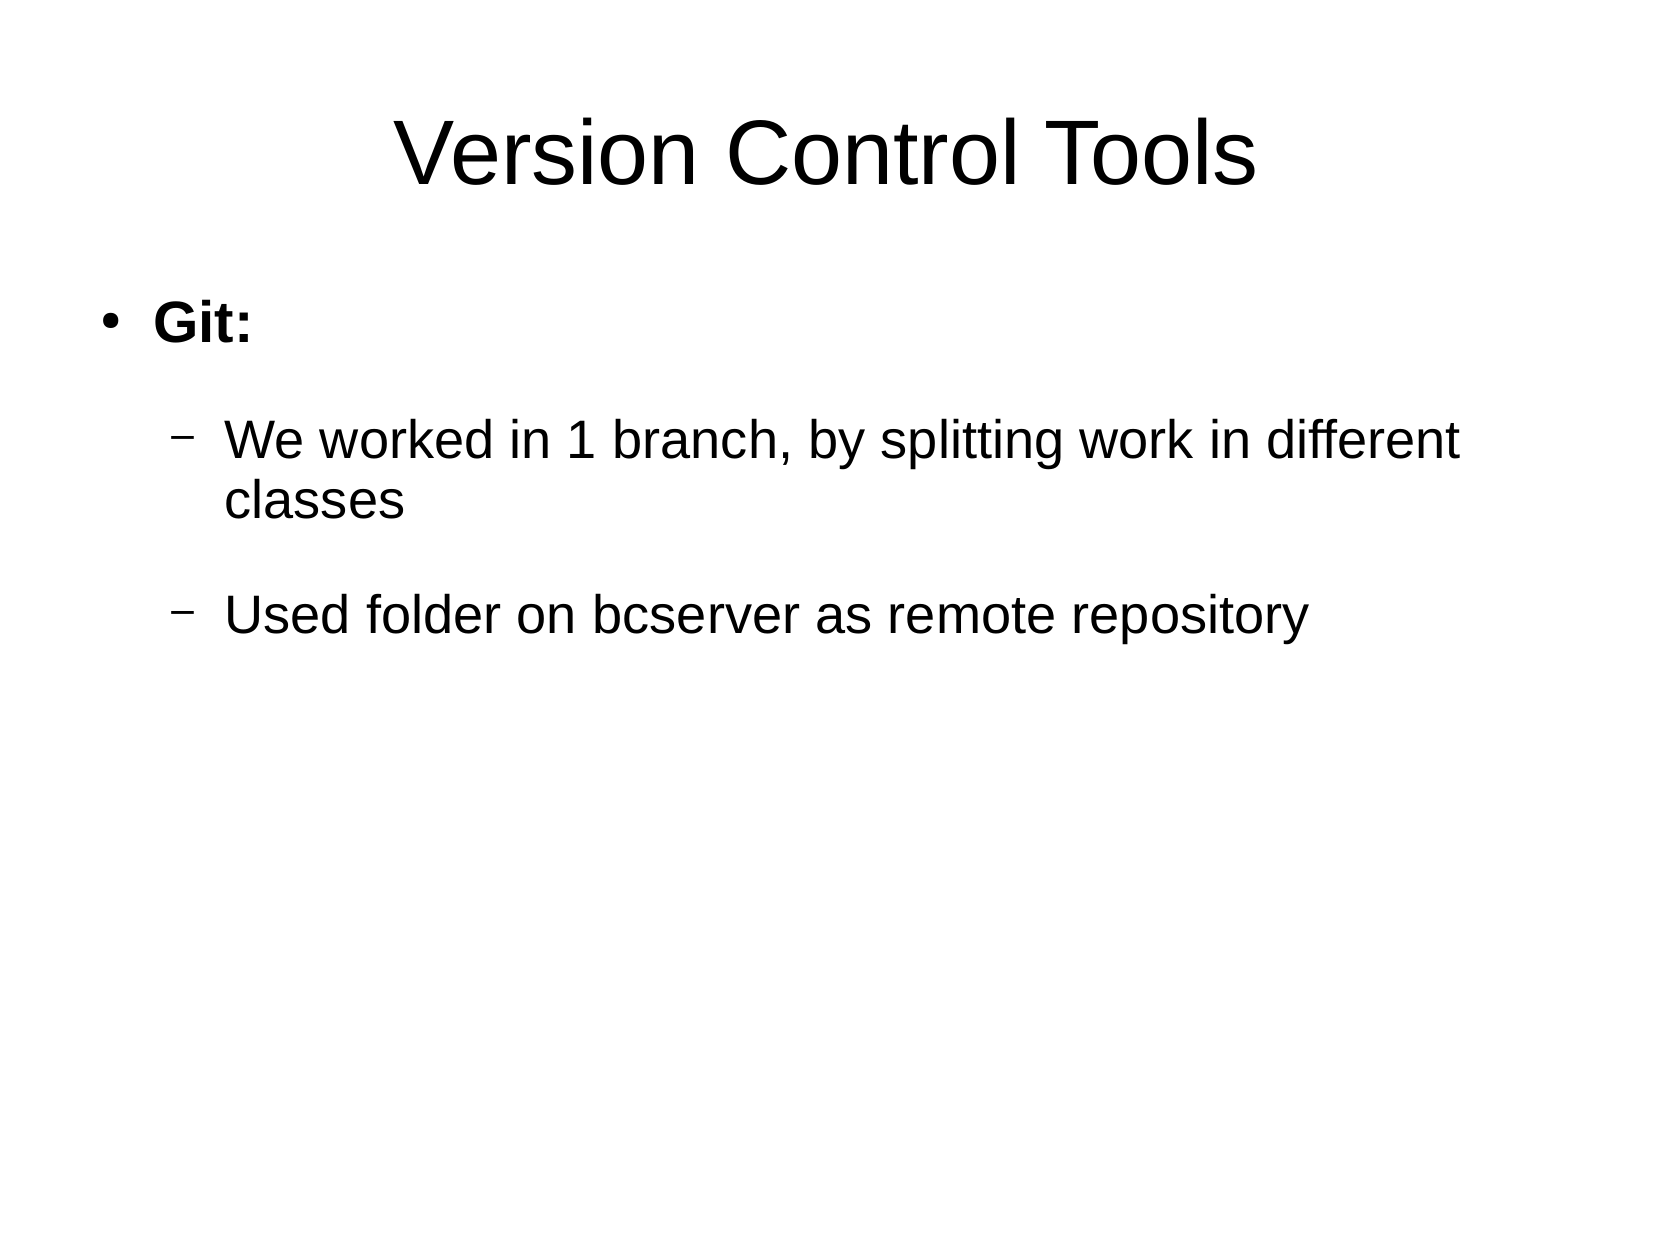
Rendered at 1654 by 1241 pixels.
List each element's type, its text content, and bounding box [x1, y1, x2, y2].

list Git: We worked in 1 branch, by splitting work in different classes Used folder on bcserver as remote repository [82, 290, 1571, 1010]
title Version Control Tools [82, 49, 1571, 257]
